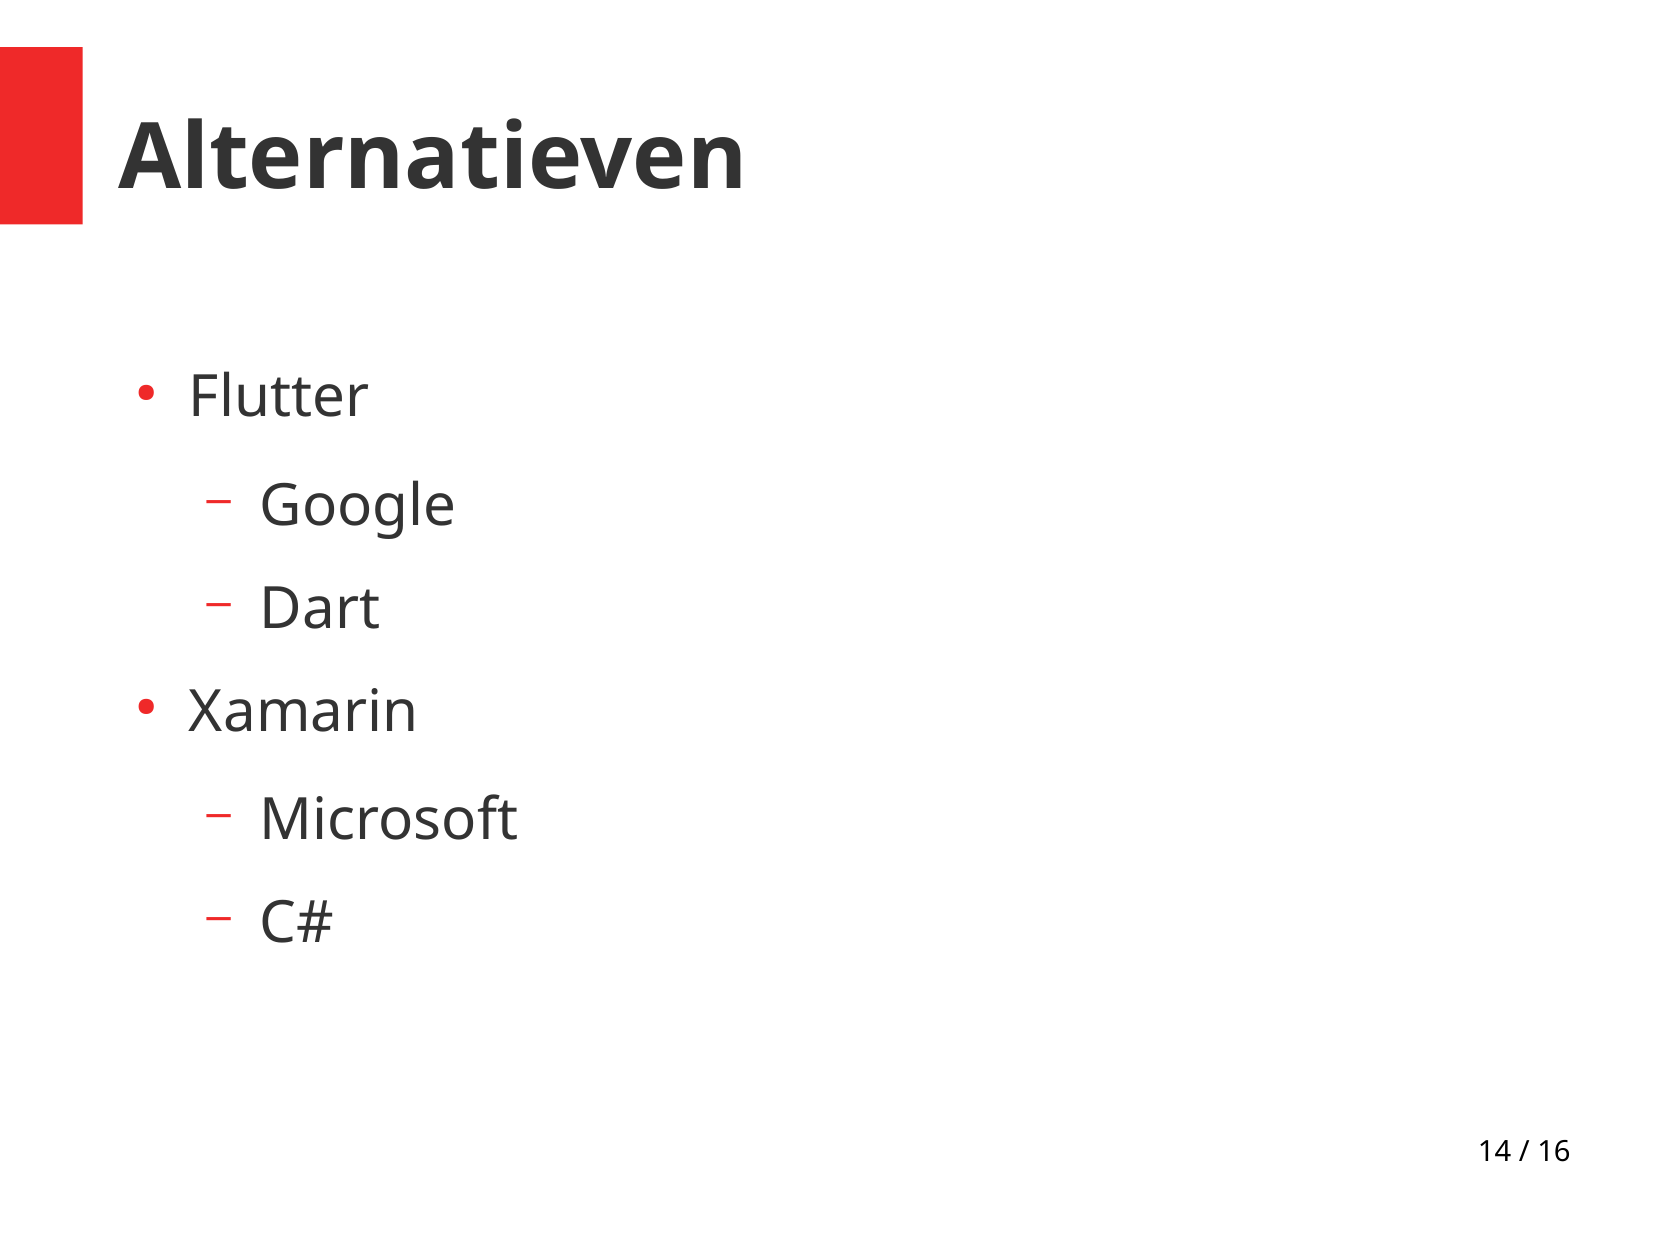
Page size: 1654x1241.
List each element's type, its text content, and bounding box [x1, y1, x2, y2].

list Flutter Google Dart Xamarin Microsoft C# [118, 354, 1536, 1074]
title Alternatieven [118, 49, 1571, 257]
